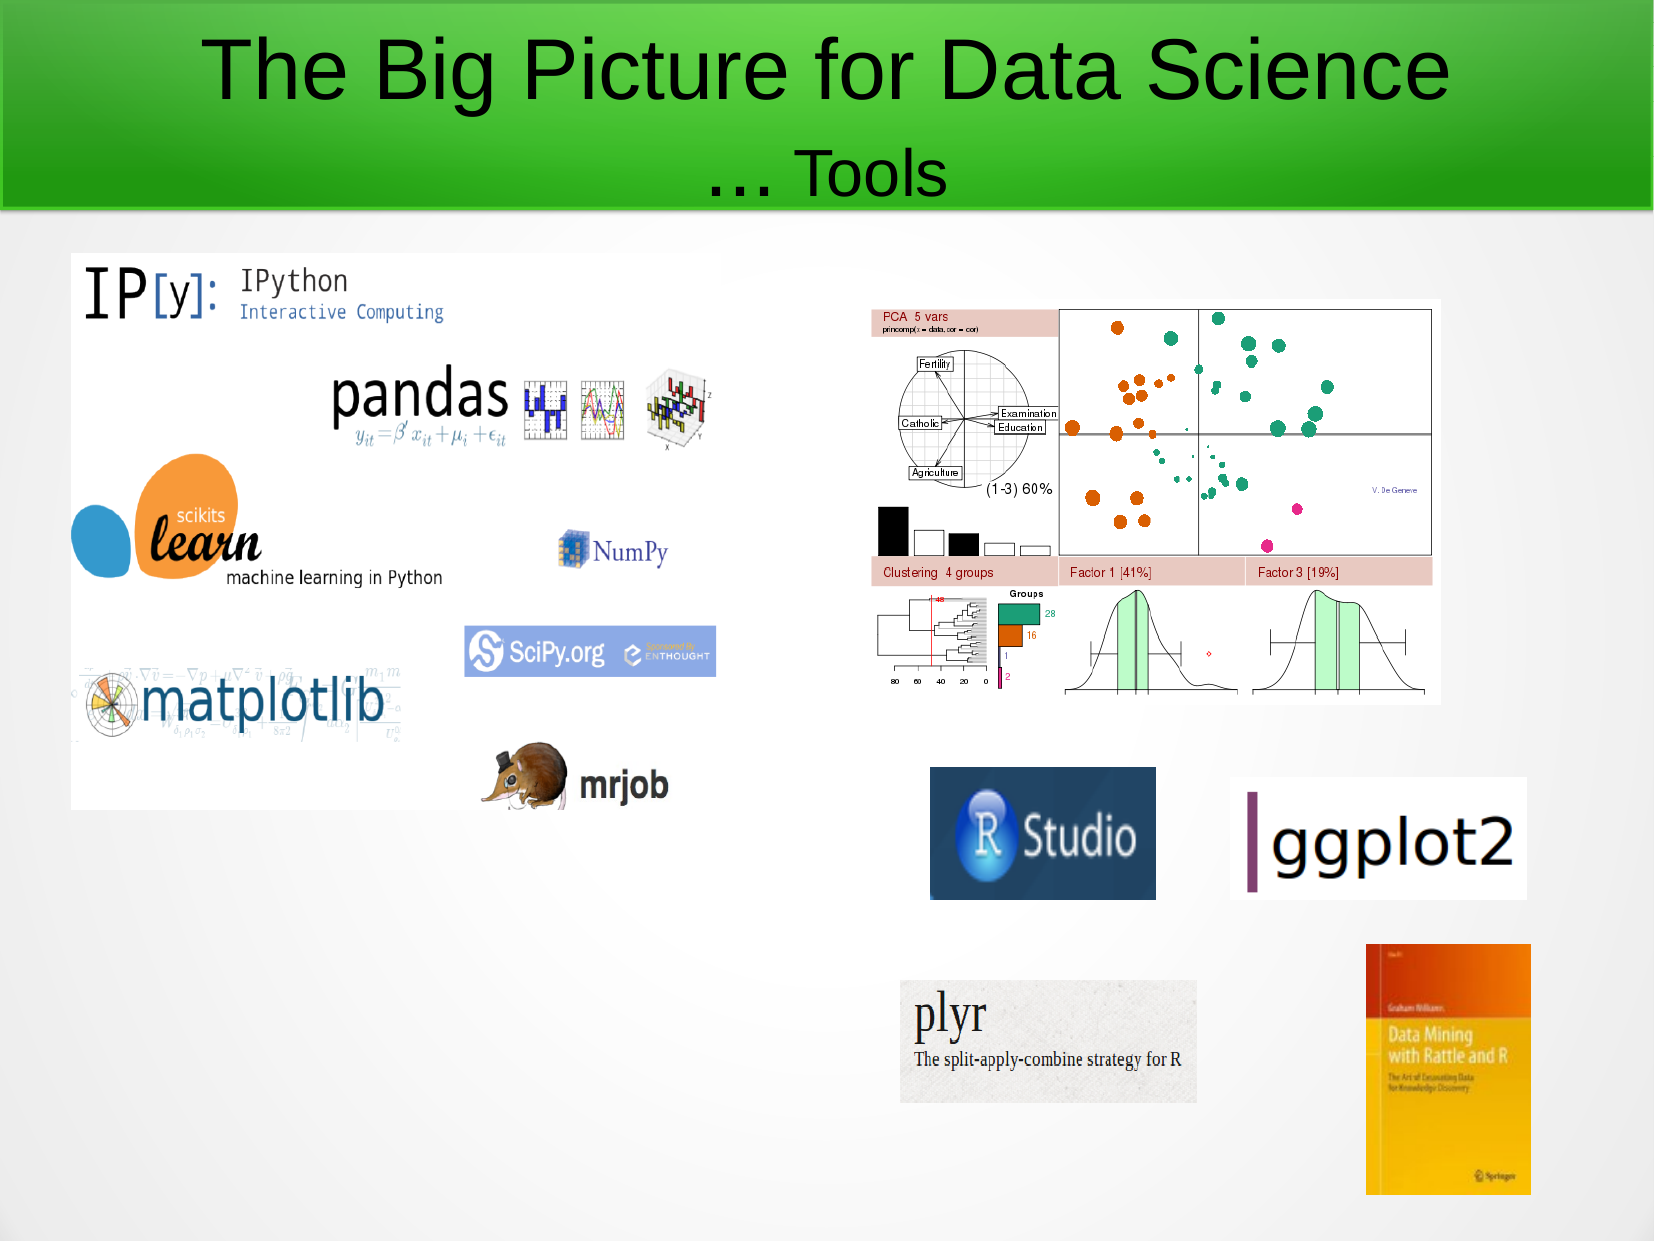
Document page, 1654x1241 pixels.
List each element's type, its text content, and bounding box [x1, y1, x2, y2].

title The Big Picture for Data Science ... Tools [82, 21, 1571, 215]
picture [900, 980, 1197, 1104]
picture [71, 253, 721, 811]
picture [1366, 944, 1531, 1195]
picture [930, 767, 1156, 901]
picture [1230, 777, 1527, 901]
picture [861, 299, 1441, 706]
